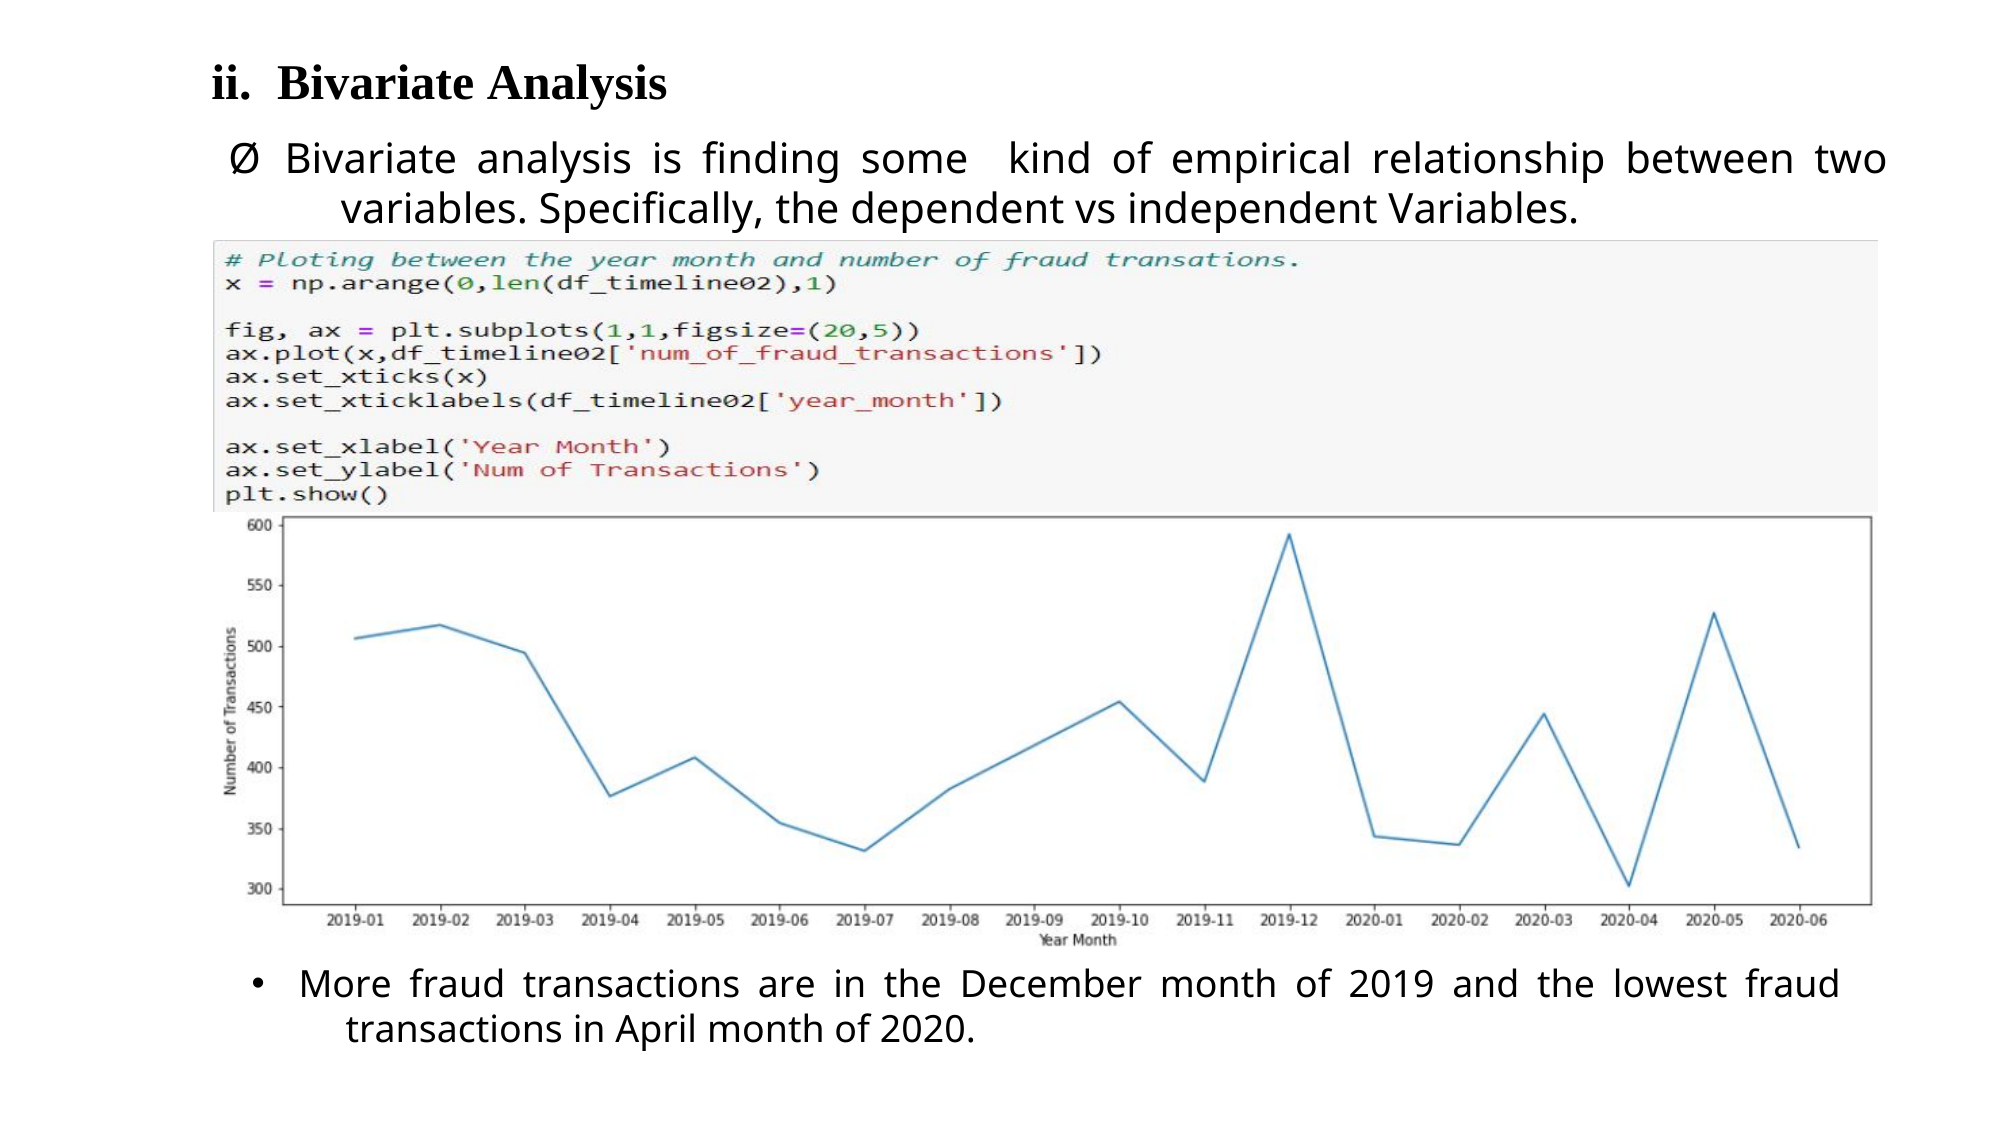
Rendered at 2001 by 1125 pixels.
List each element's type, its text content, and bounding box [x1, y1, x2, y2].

picture [213, 241, 1878, 953]
text_box More fraud transactions are in the December month of 2019 and the lowest fraud transactions in April month of 2020. [236, 953, 1875, 1105]
text_box Bivariate analysis is finding some kind of empirical relationship between two variables. Specifically, the dependent vs independent Variables. [213, 124, 1904, 241]
text_box Bivariate Analysis [196, 42, 687, 164]
